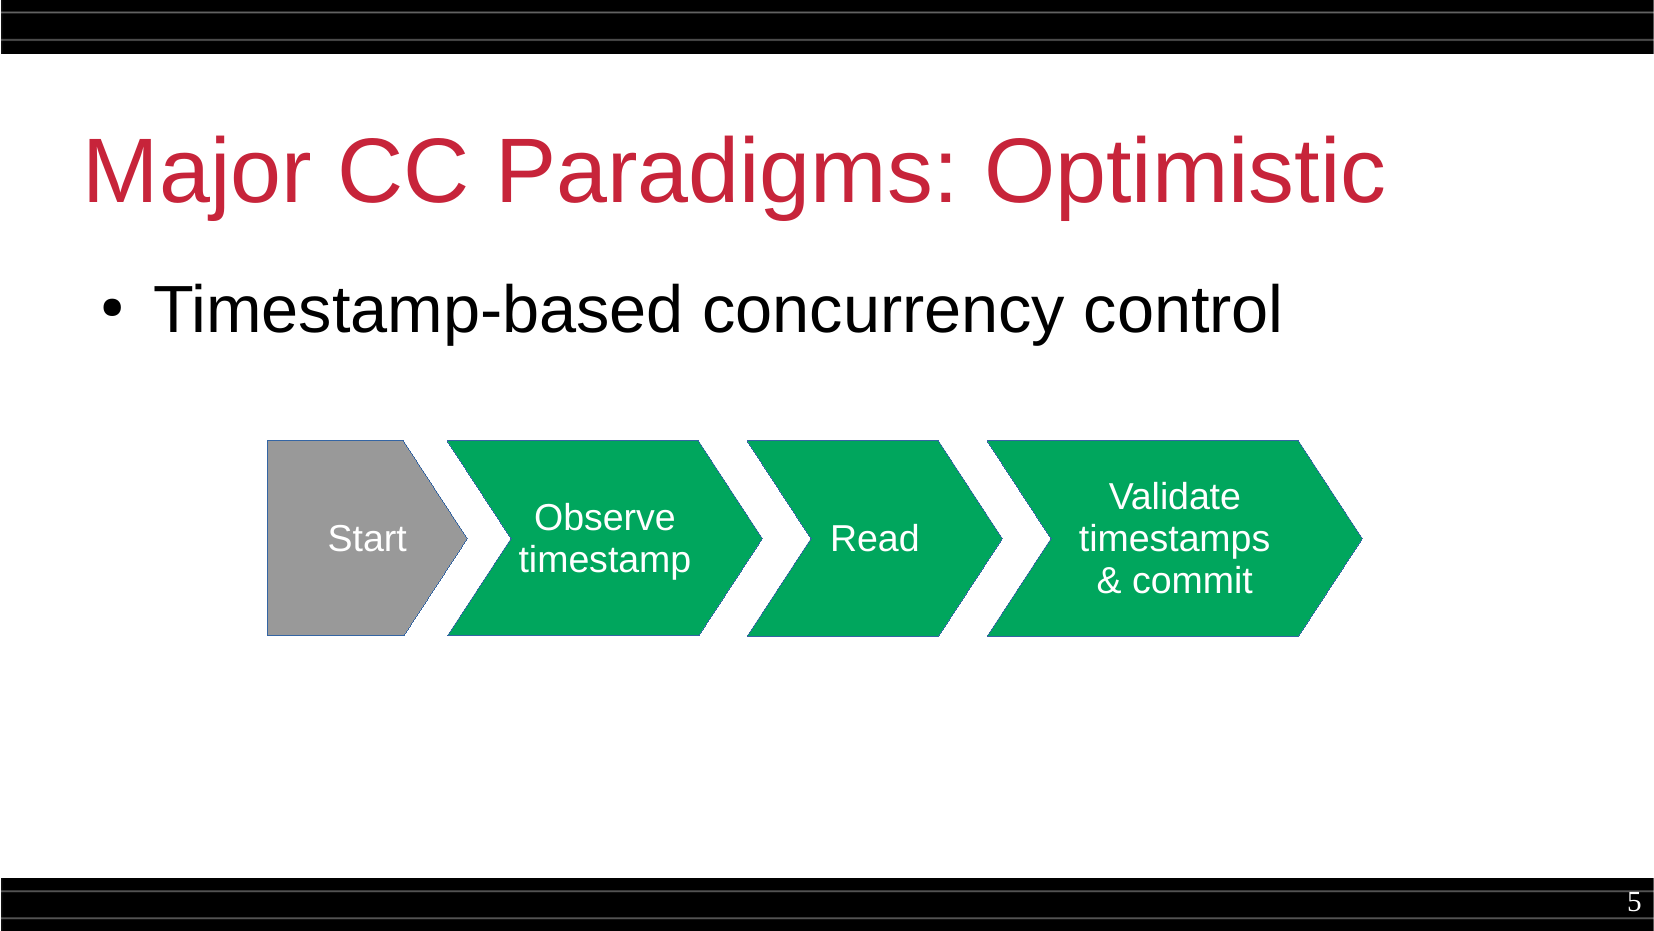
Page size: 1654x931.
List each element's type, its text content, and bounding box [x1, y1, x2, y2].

picture [1, 878, 1654, 931]
text_box Read [747, 440, 1003, 637]
picture [1, 0, 1654, 54]
text_box Start [267, 440, 468, 636]
list Timestamp-based concurrency control [82, 271, 1571, 758]
text_box Validate timestamps & commit [987, 440, 1363, 637]
title Major CC Paradigms: Optimistic [82, 92, 1571, 249]
text_box Observe timestamp [447, 440, 763, 636]
